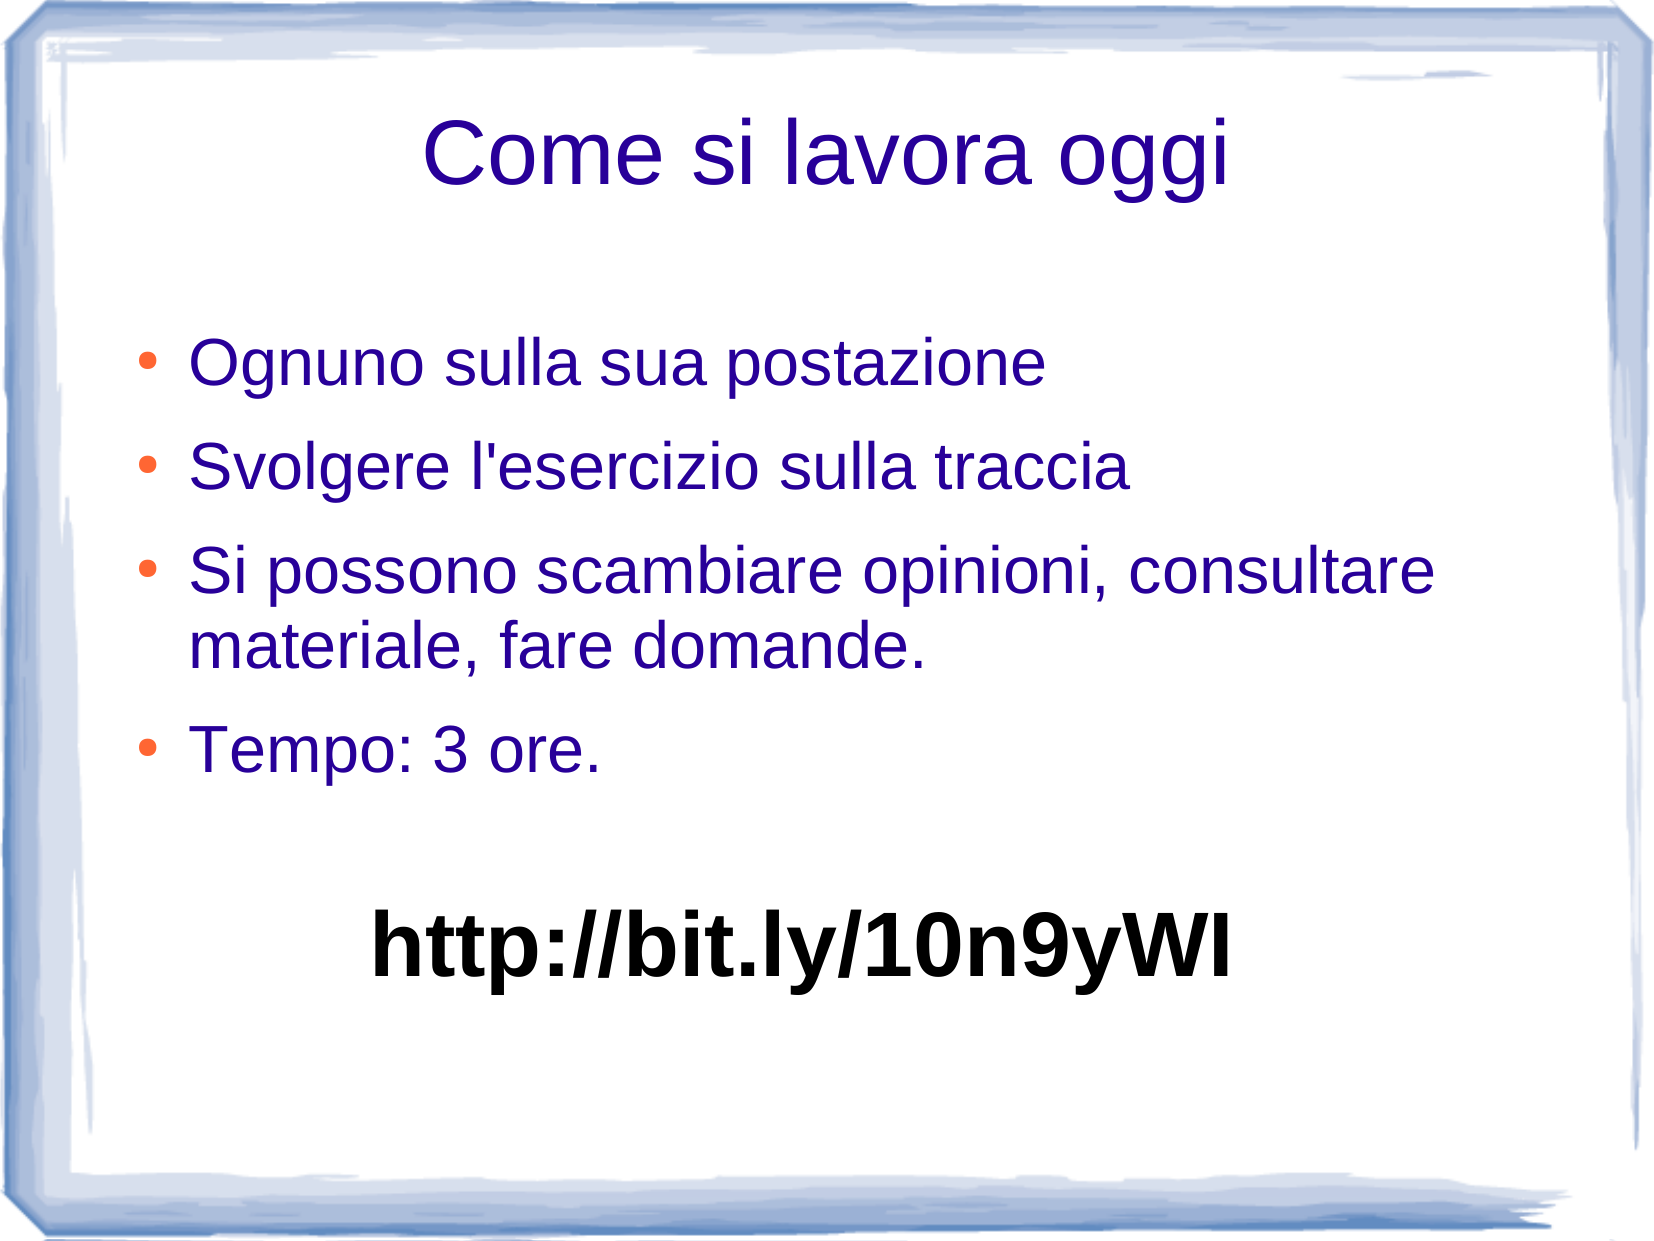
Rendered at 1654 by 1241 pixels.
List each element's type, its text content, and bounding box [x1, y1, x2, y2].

text_box http://bit.ly/10n9yWI [354, 886, 1276, 1004]
title Come si lavora oggi [82, 49, 1571, 257]
list Ognuno sulla sua postazione Svolgere l'esercizio sulla traccia Si possono scambiare opinioni, consultare materiale, fare domande. Tempo: 3 ore. [118, 324, 1571, 1045]
picture [0, 0, 1654, 1241]
